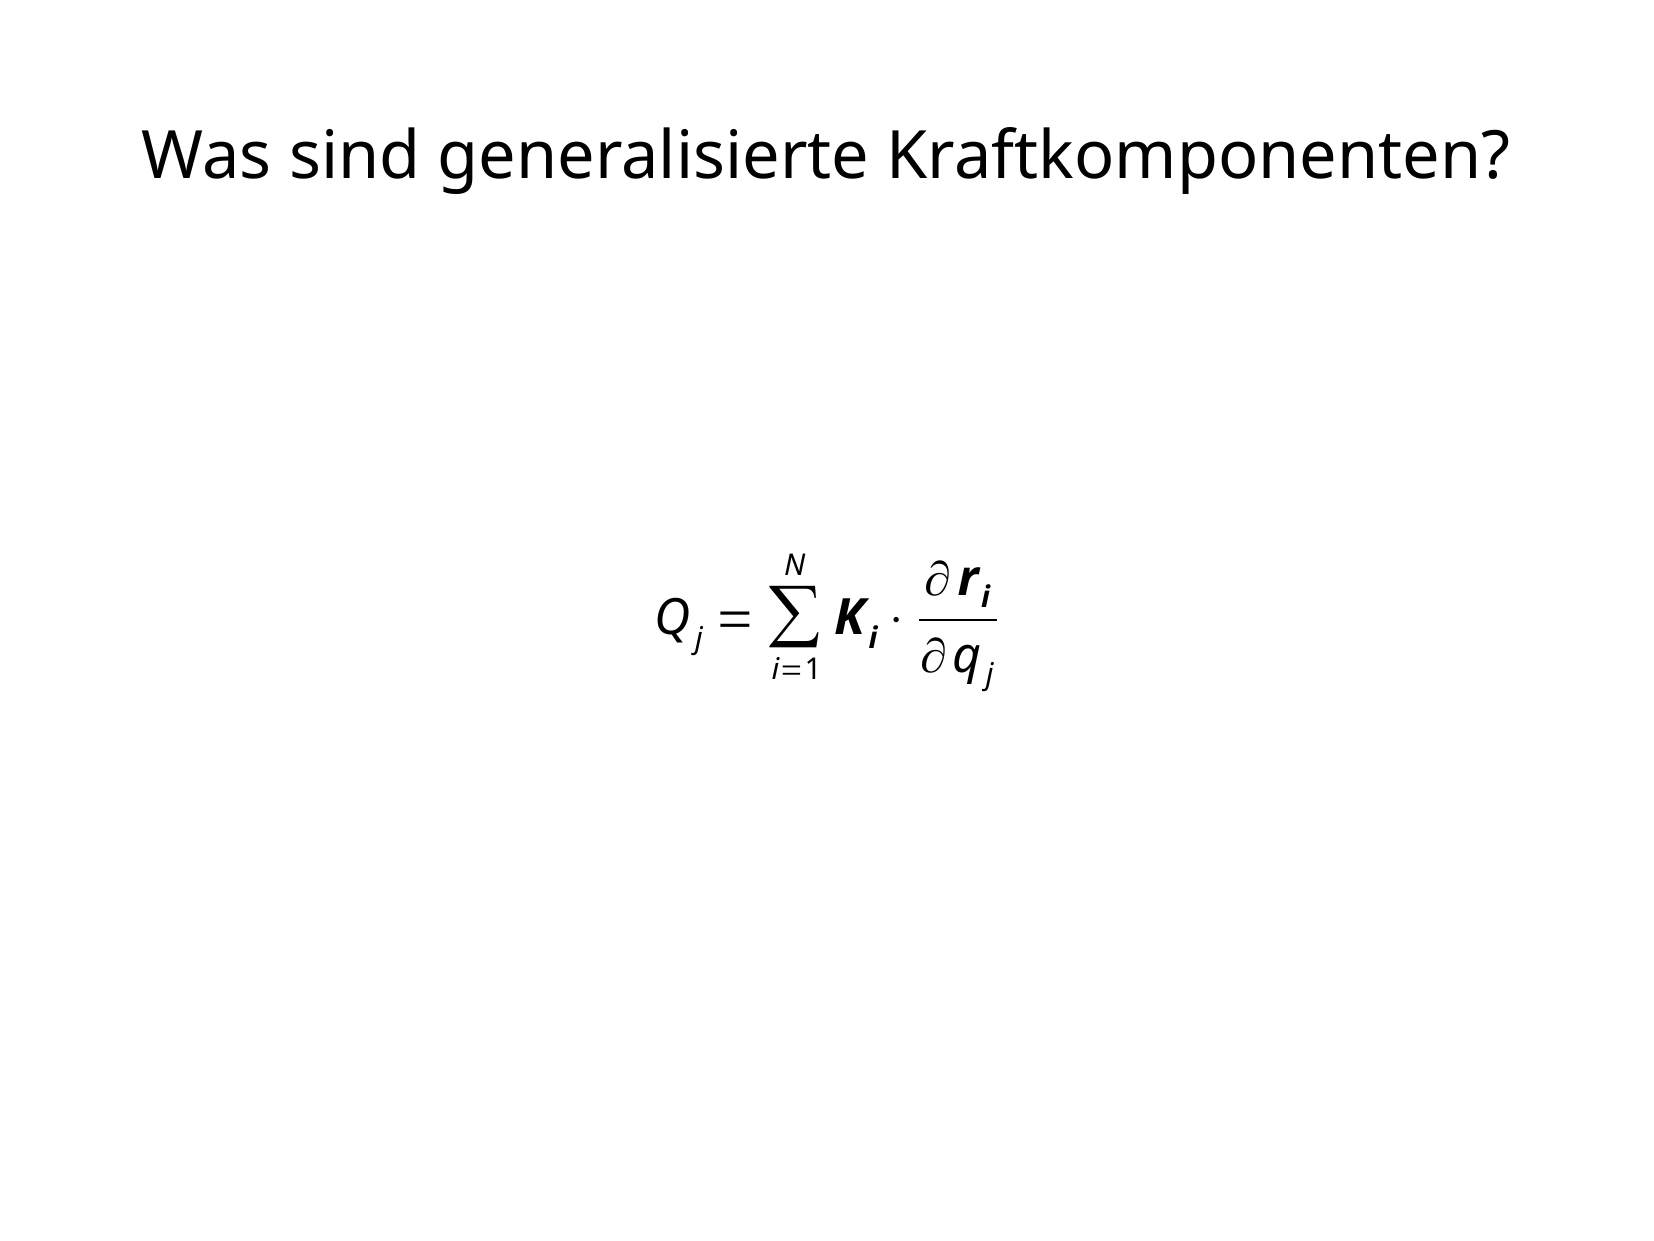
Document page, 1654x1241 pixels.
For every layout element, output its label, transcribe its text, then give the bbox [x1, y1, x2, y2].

chart [648, 547, 1006, 694]
title Was sind generalisierte Kraftkomponenten? [82, 49, 1571, 257]
